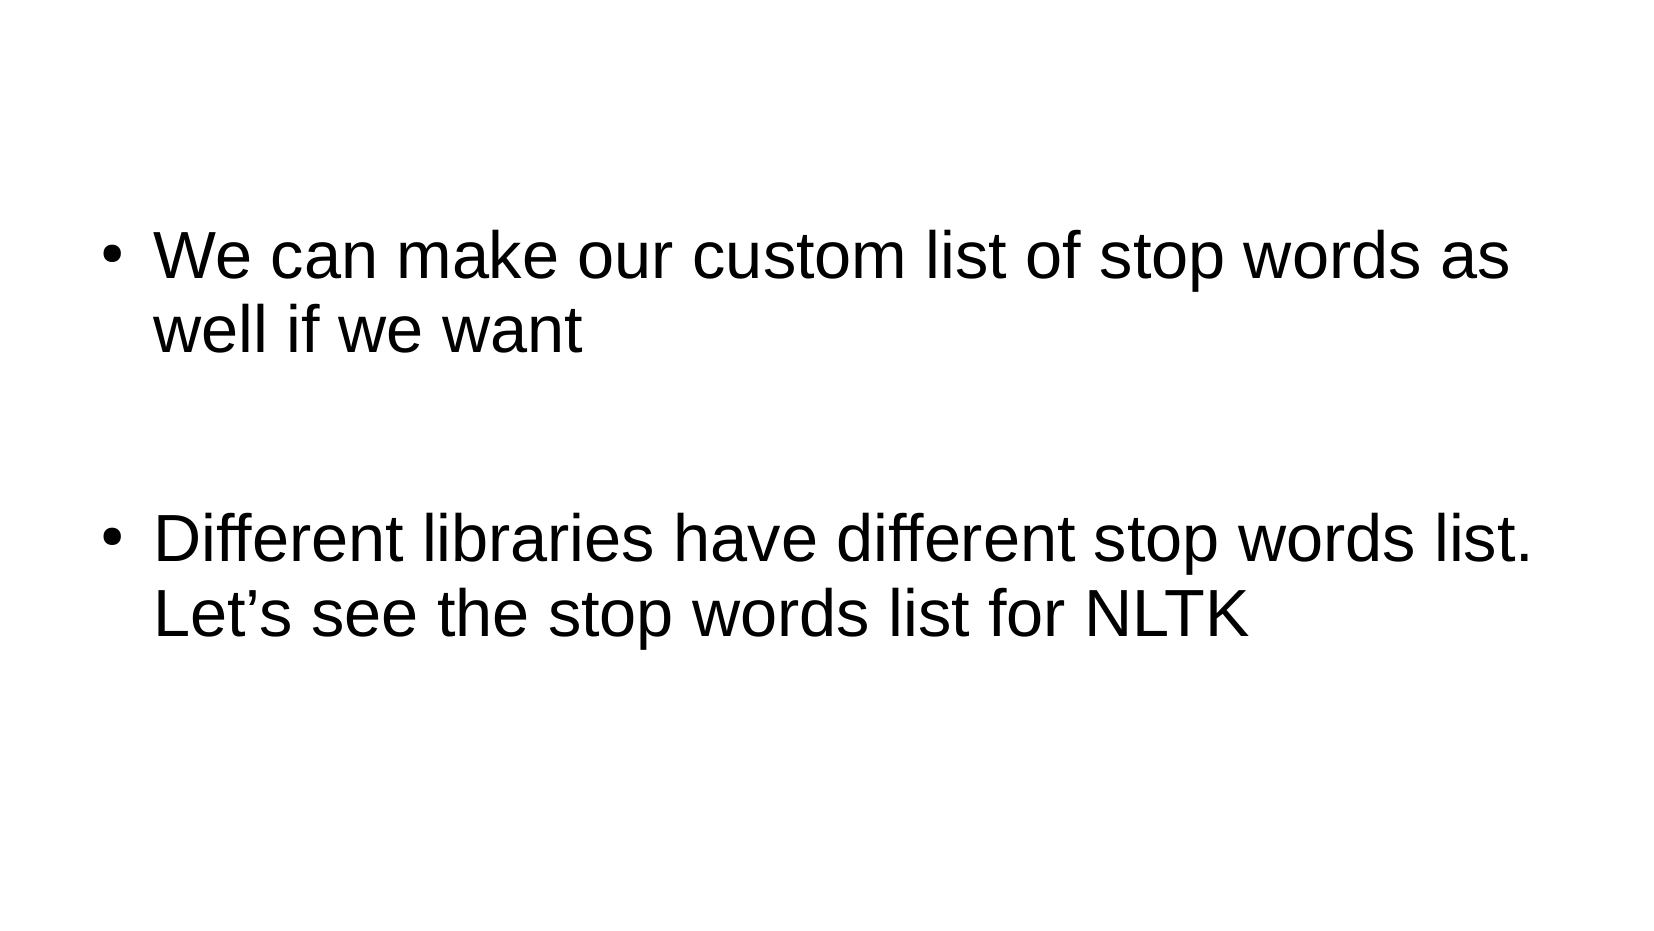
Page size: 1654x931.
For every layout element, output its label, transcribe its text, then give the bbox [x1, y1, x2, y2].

list We can make our custom list of stop words as well if we want Different libraries have different stop words list. Let’s see the stop words list for NLTK [82, 217, 1571, 758]
